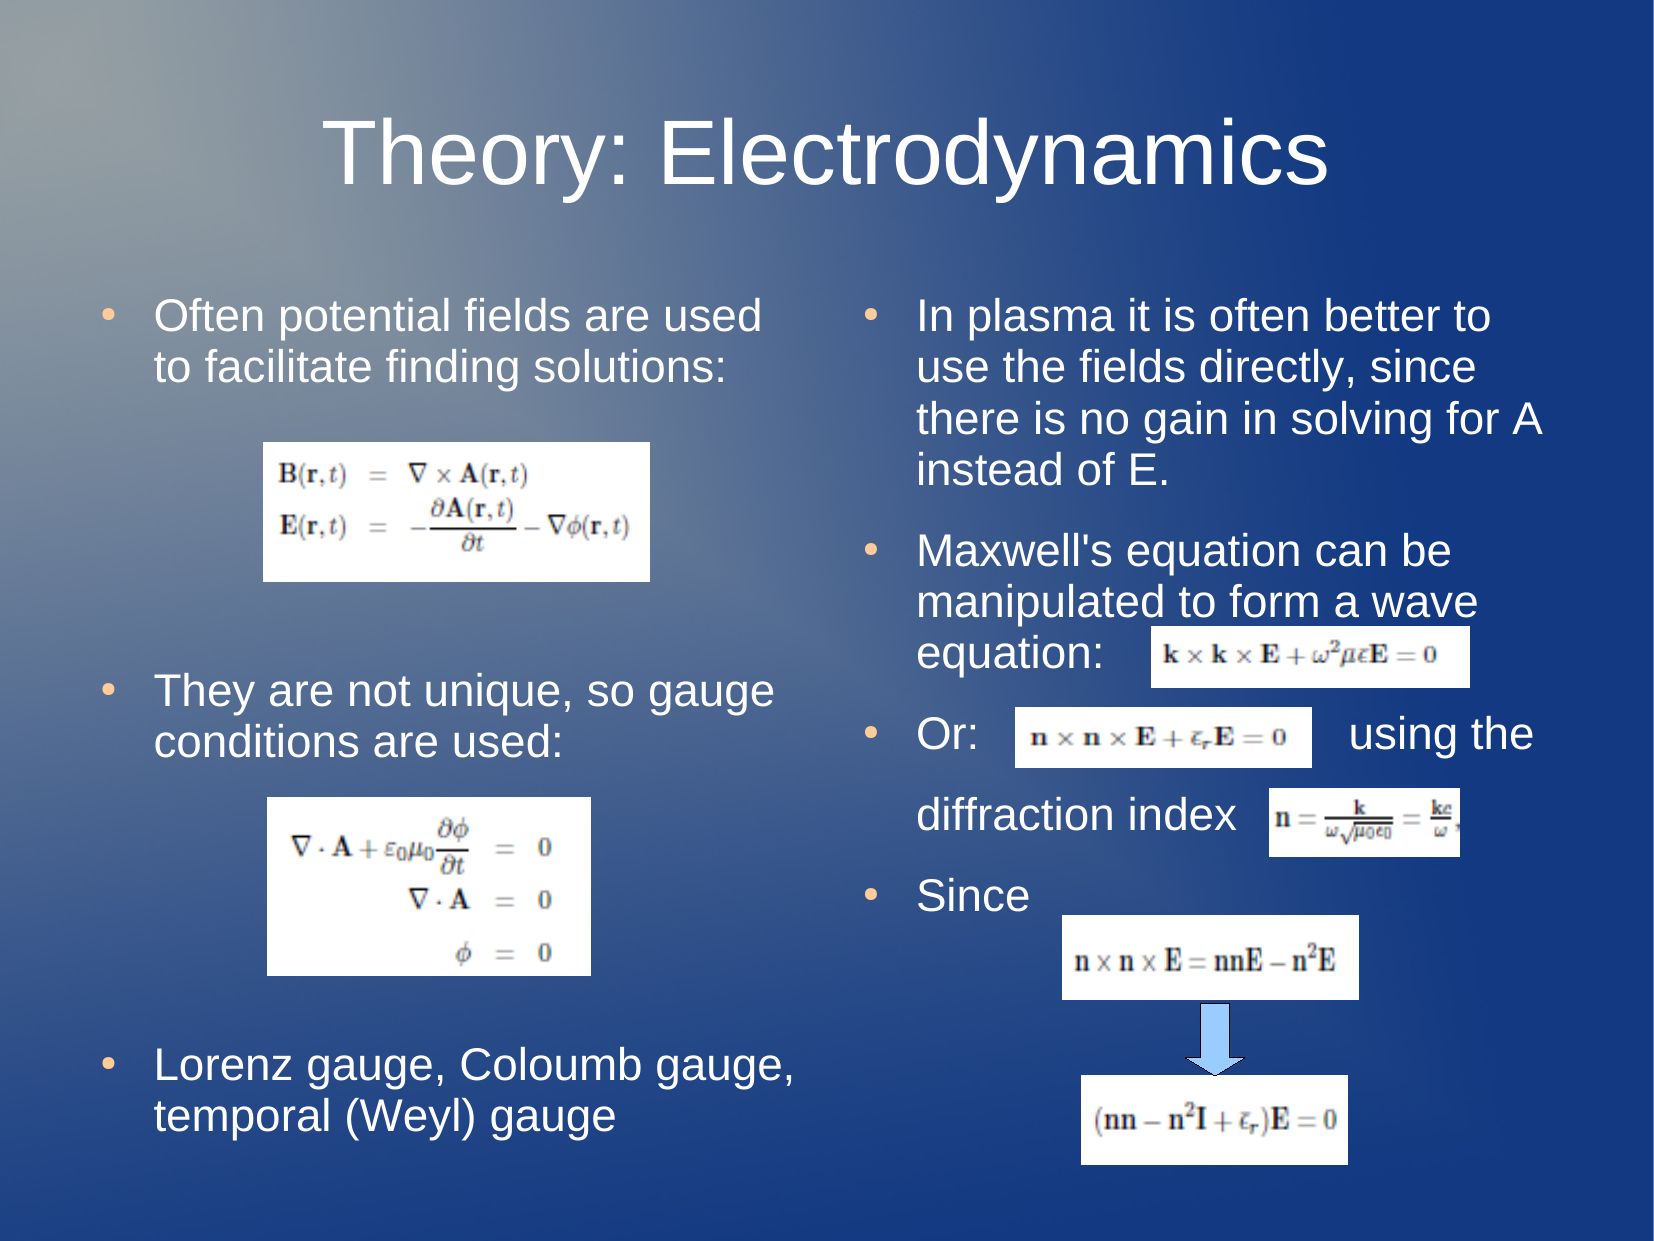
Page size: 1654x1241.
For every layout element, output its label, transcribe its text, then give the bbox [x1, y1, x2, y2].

picture [0, 0, 1654, 1241]
list Often potential fields are used to facilitate finding solutions: They are not unique, so gauge conditions are used: Lorenz gauge, Coloumb gauge, temporal (Weyl) gauge [82, 290, 809, 1223]
title Theory: Electrodynamics [82, 49, 1571, 257]
list In plasma it is often better to use the fields directly, since there is no gain in solving for A instead of E. Maxwell's equation can be manipulated to form a wave equation: Or: using the diffraction index Since [845, 290, 1572, 1094]
text_box [1185, 1003, 1245, 1076]
